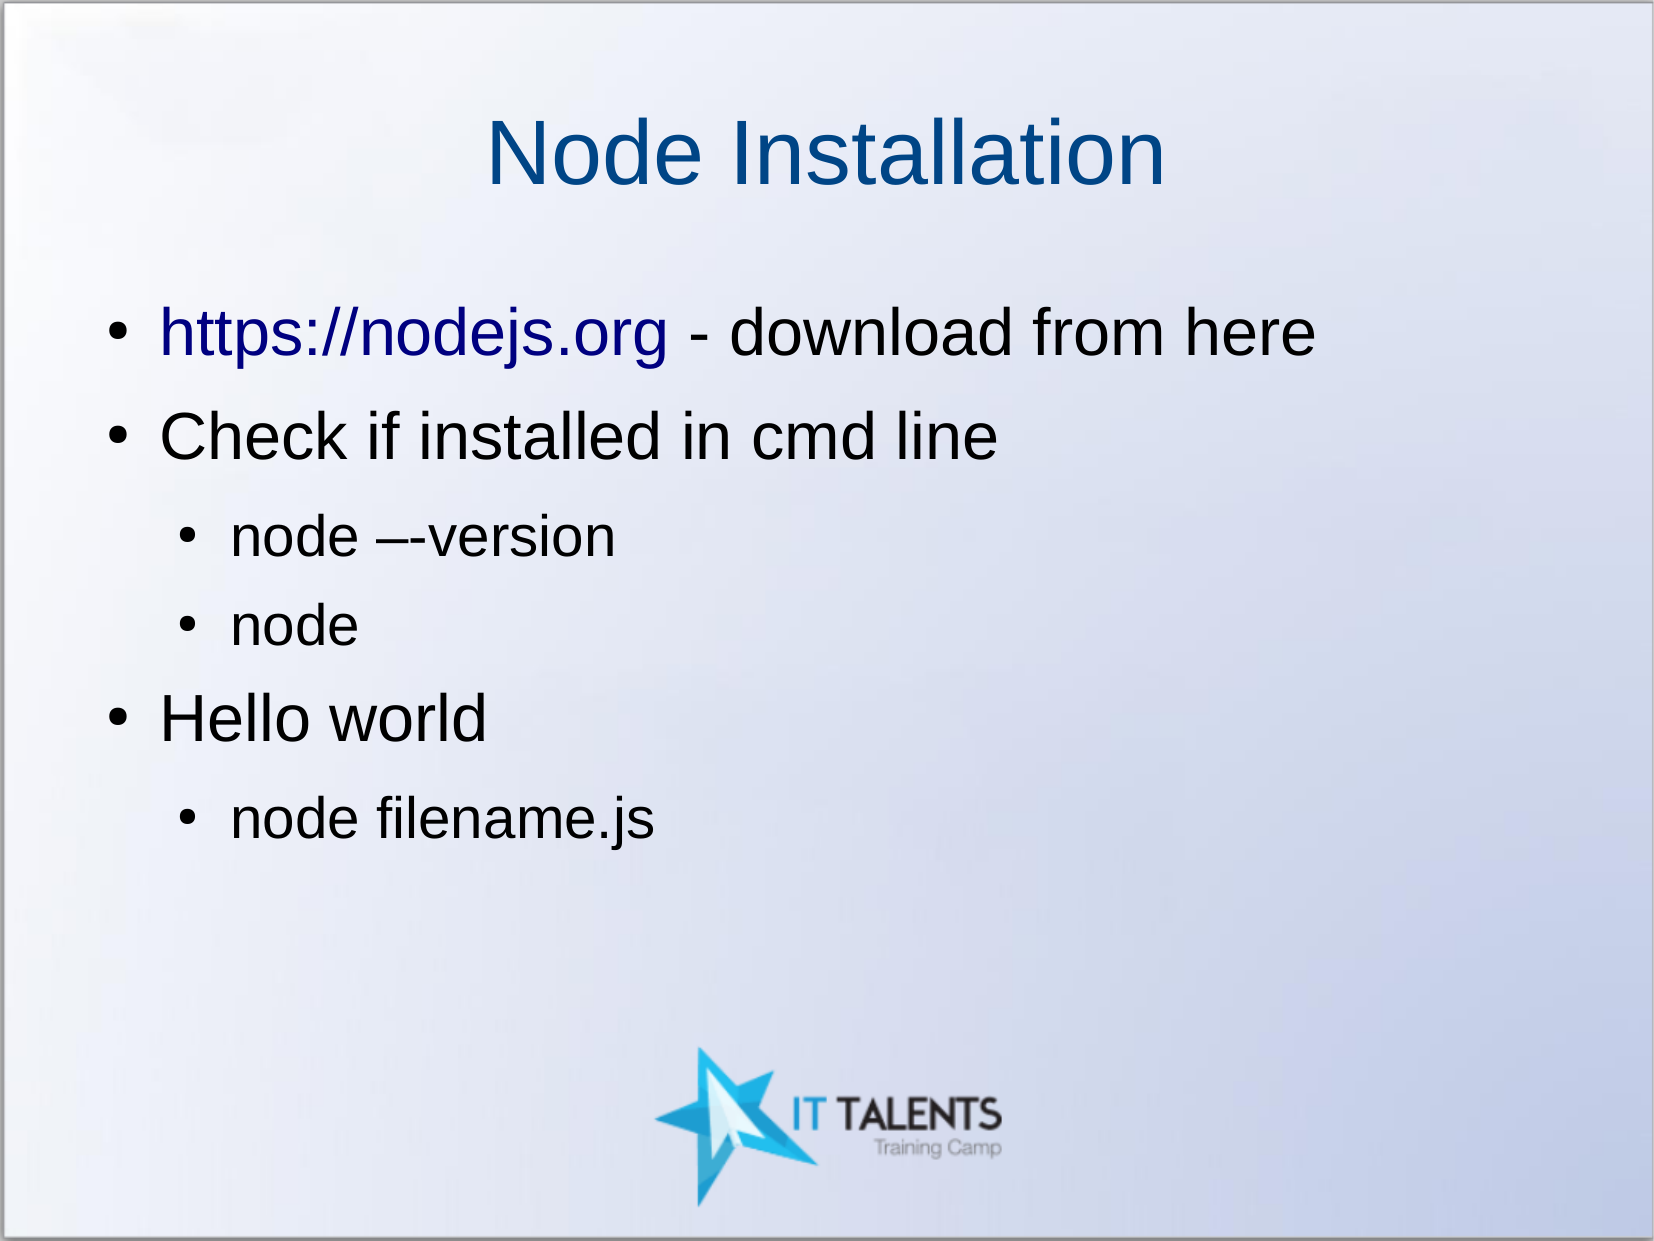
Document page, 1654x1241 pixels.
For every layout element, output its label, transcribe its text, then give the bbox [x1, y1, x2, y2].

title Node Installation [82, 49, 1571, 257]
list https://nodejs.org - download from here Check if installed in cmd line node –-version node Hello world node filename.js [88, 295, 1577, 1015]
picture [0, 0, 1654, 1241]
